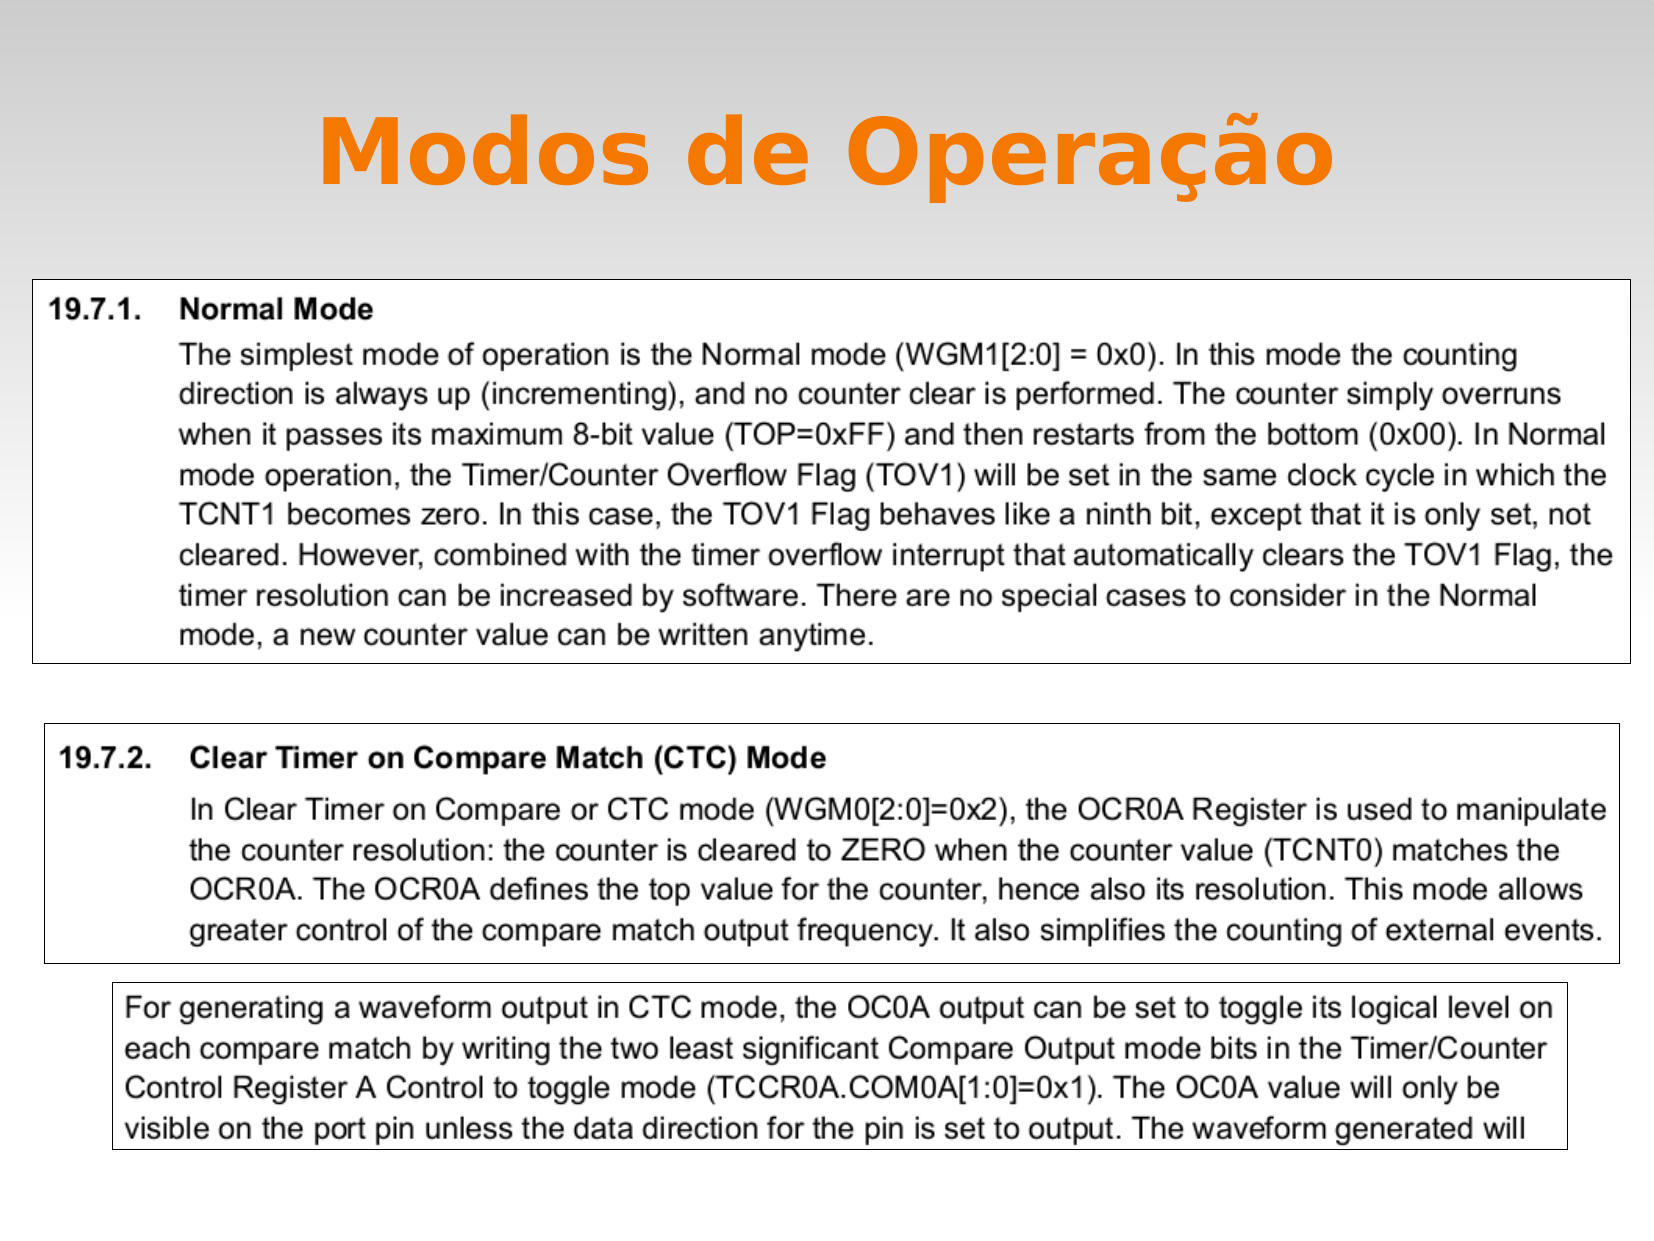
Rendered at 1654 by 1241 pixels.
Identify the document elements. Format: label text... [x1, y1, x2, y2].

picture [44, 723, 1620, 964]
title Modos de Operação [82, 49, 1571, 257]
picture [32, 279, 1631, 664]
picture [112, 982, 1568, 1150]
